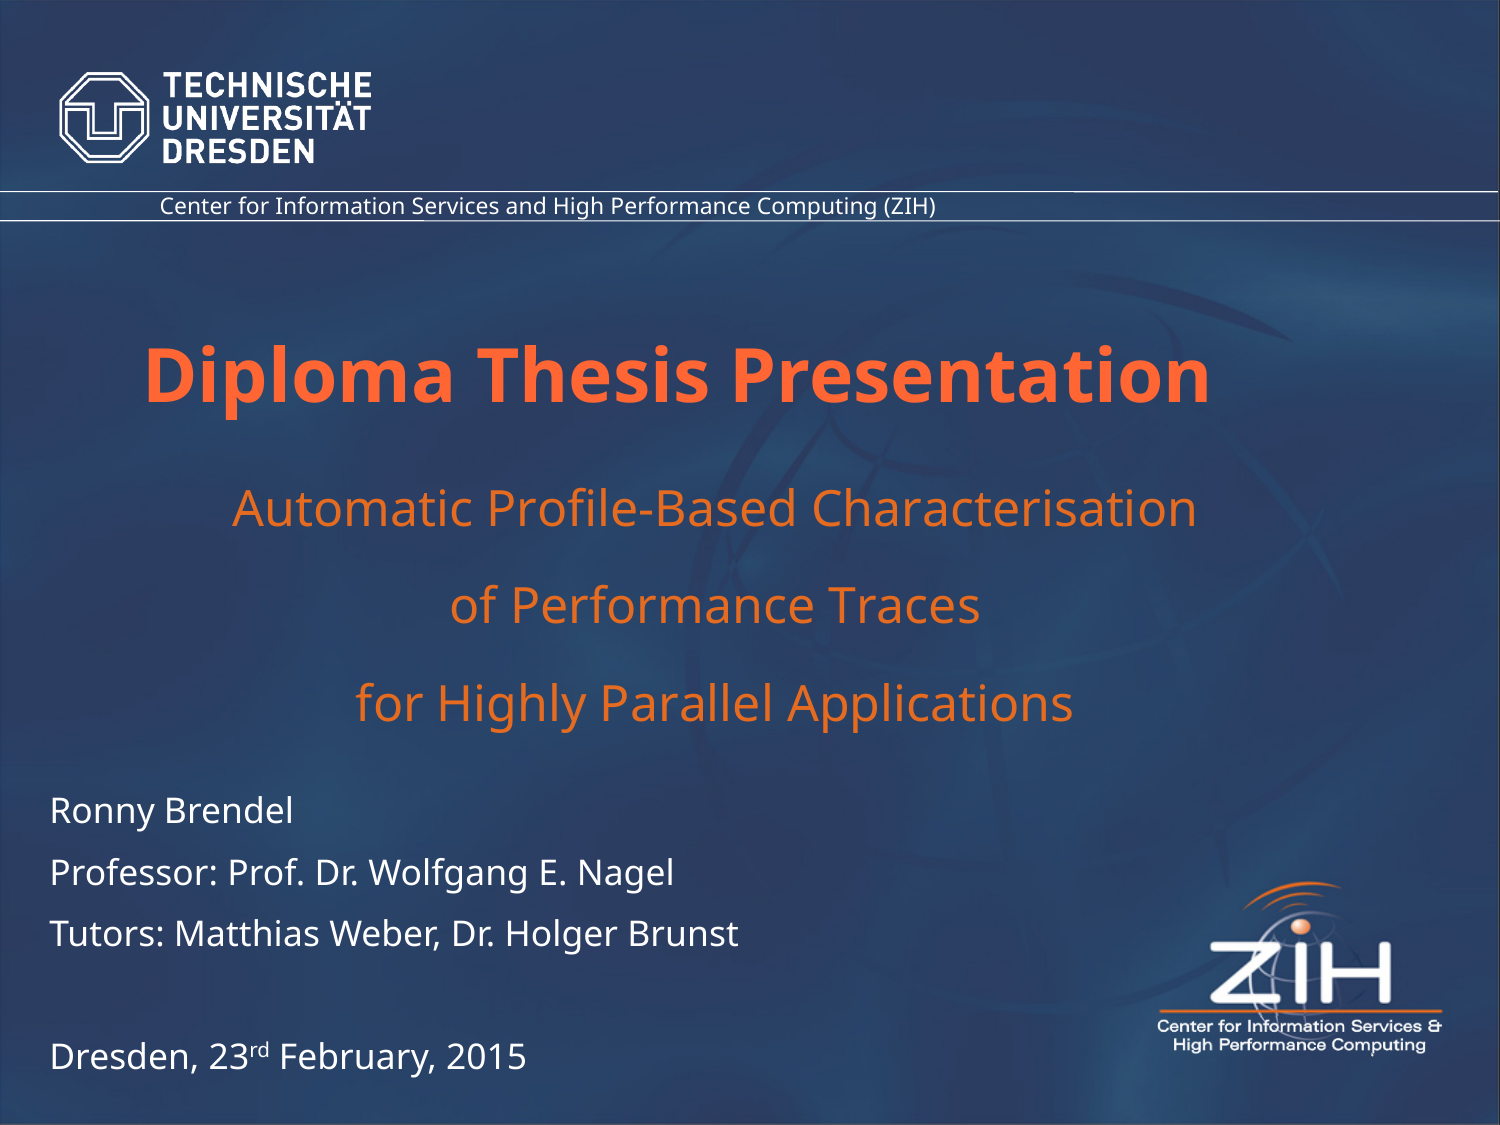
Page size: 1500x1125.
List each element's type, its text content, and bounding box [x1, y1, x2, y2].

picture [0, 0, 1500, 220]
text_box Ronny Brendel Professor: Prof. Dr. Wolfgang E. Nagel Tutors: Matthias Weber, Dr. Holger Brunst Dresden, 23rd February, 2015 [34, 896, 1429, 968]
picture [0, 222, 1500, 1125]
text_box Diploma Thesis Presentation [127, 314, 1373, 418]
picture [810, 203, 817, 213]
text_box Automatic Profile-Based Characterisation of Performance Traces for Highly Parallel Applications [217, 465, 1283, 715]
